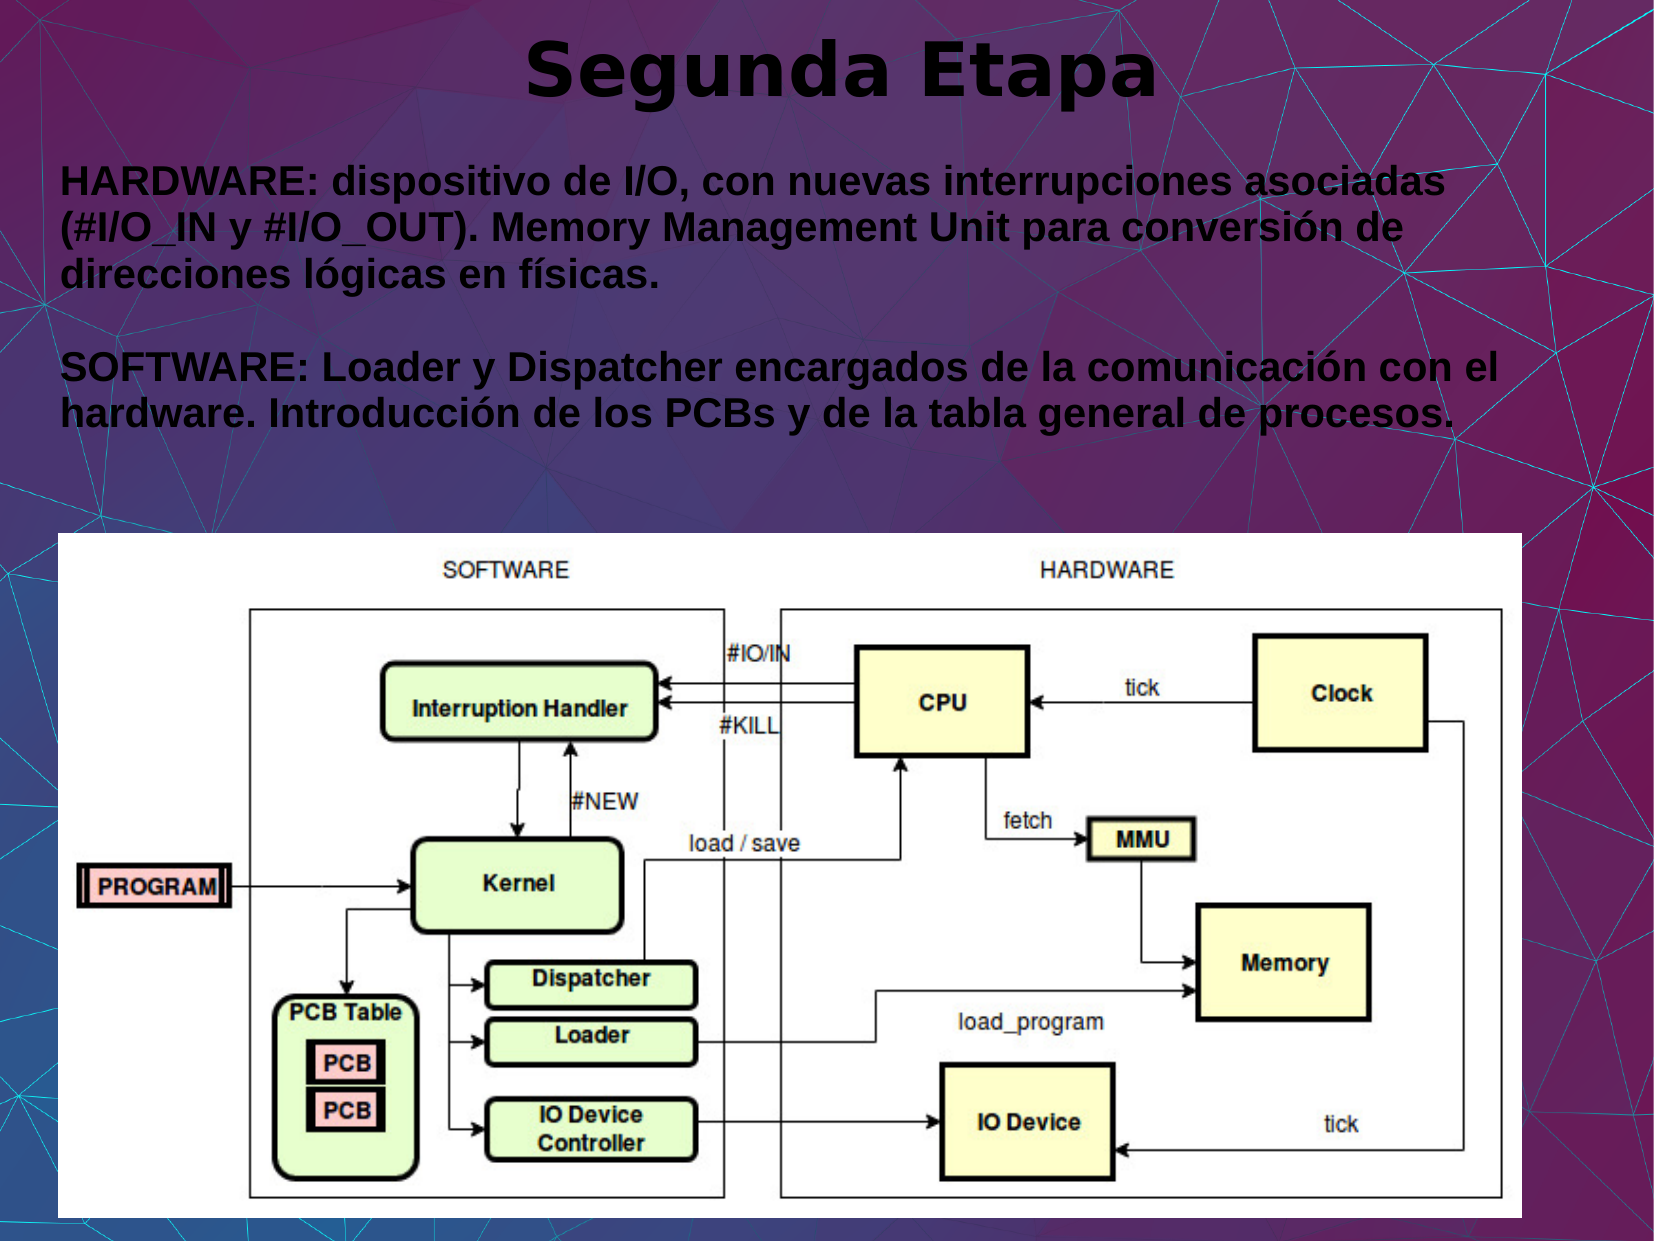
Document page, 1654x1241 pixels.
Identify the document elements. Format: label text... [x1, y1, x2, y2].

text_box HARDWARE: dispositivo de I/O, con nuevas interrupciones asociadas (#I/O_IN y #I/O_OUT). Memory Management Unit para conversión de direcciones lógicas en físicas. SOFTWARE: Loader y Dispatcher encargados de la comunicación con el hardware. Introducción de los PCBs y de la tabla general de procesos. [45, 150, 1591, 466]
title Segunda Etapa [97, 0, 1586, 150]
picture [0, 0, 1654, 1241]
